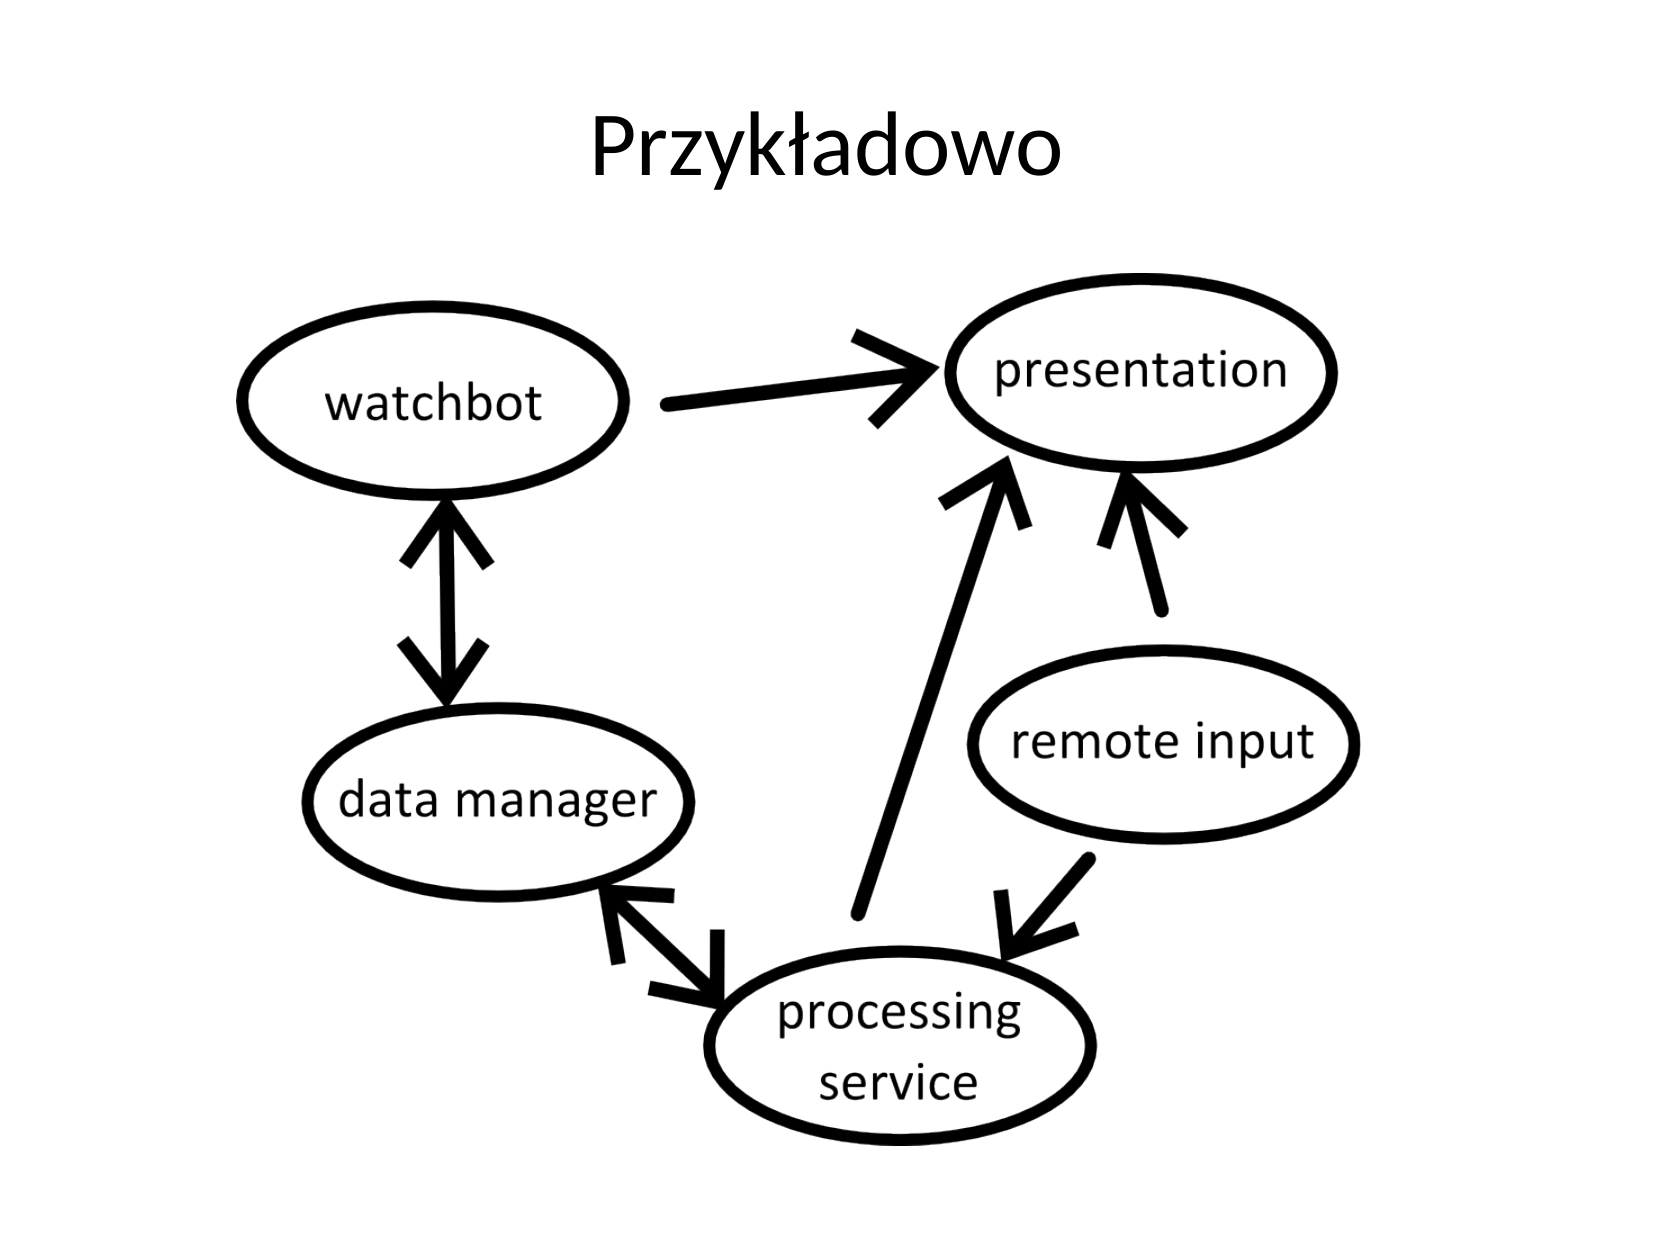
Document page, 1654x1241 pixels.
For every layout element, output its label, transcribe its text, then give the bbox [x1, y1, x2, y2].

title Przykładowo [82, 56, 1571, 250]
picture [236, 273, 1361, 1146]
